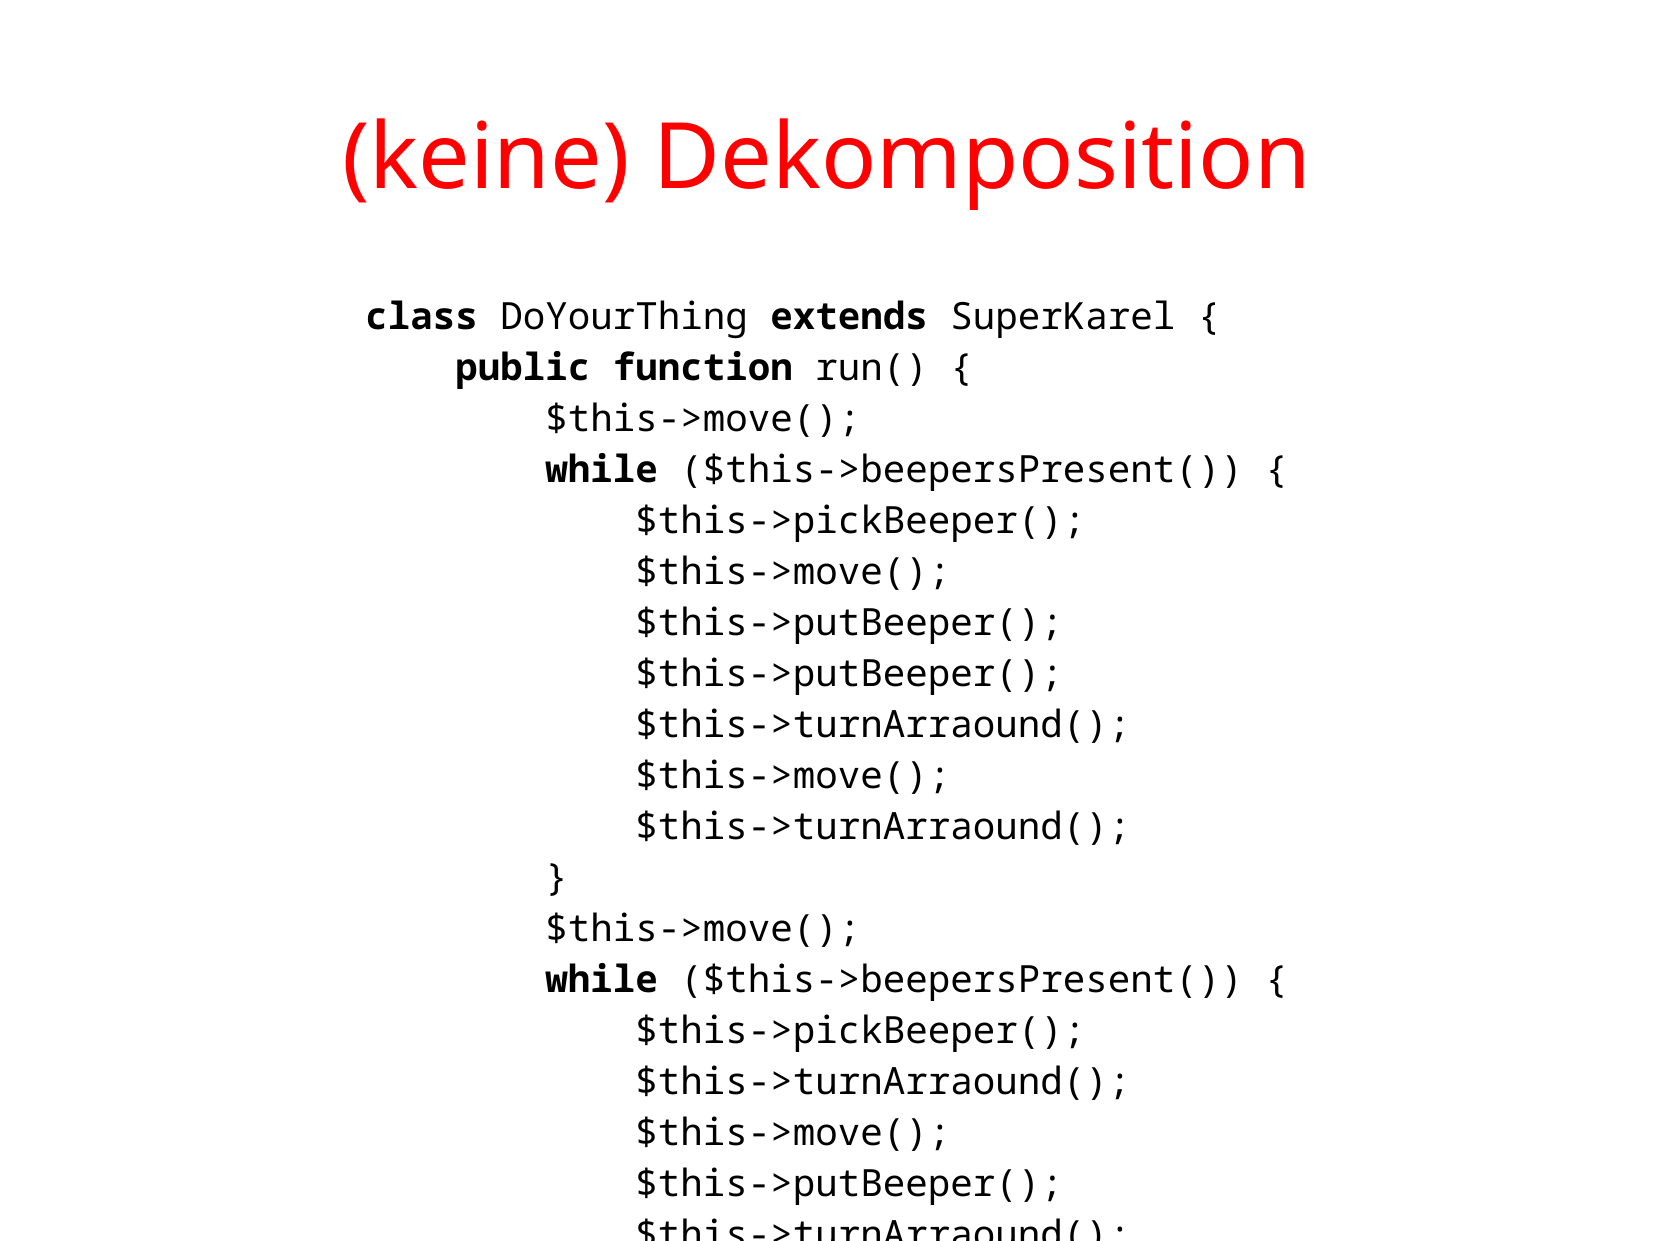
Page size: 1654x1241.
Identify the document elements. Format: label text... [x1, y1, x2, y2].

text_box class DoYourThing extends SuperKarel { public function run() { $this->move(); while ($this->beepersPresent()) { $this->pickBeeper(); $this->move(); $this->putBeeper(); $this->putBeeper(); $this->turnArraound(); $this->move(); $this->turnArraound(); } $this->move(); while ($this->beepersPresent()) { $this->pickBeeper(); $this->turnArraound(); $this->move(); $this->putBeeper(); $this->turnArraound(); $this->move(); } } } [350, 281, 1303, 1160]
title (keine) Dekomposition [82, 56, 1571, 250]
